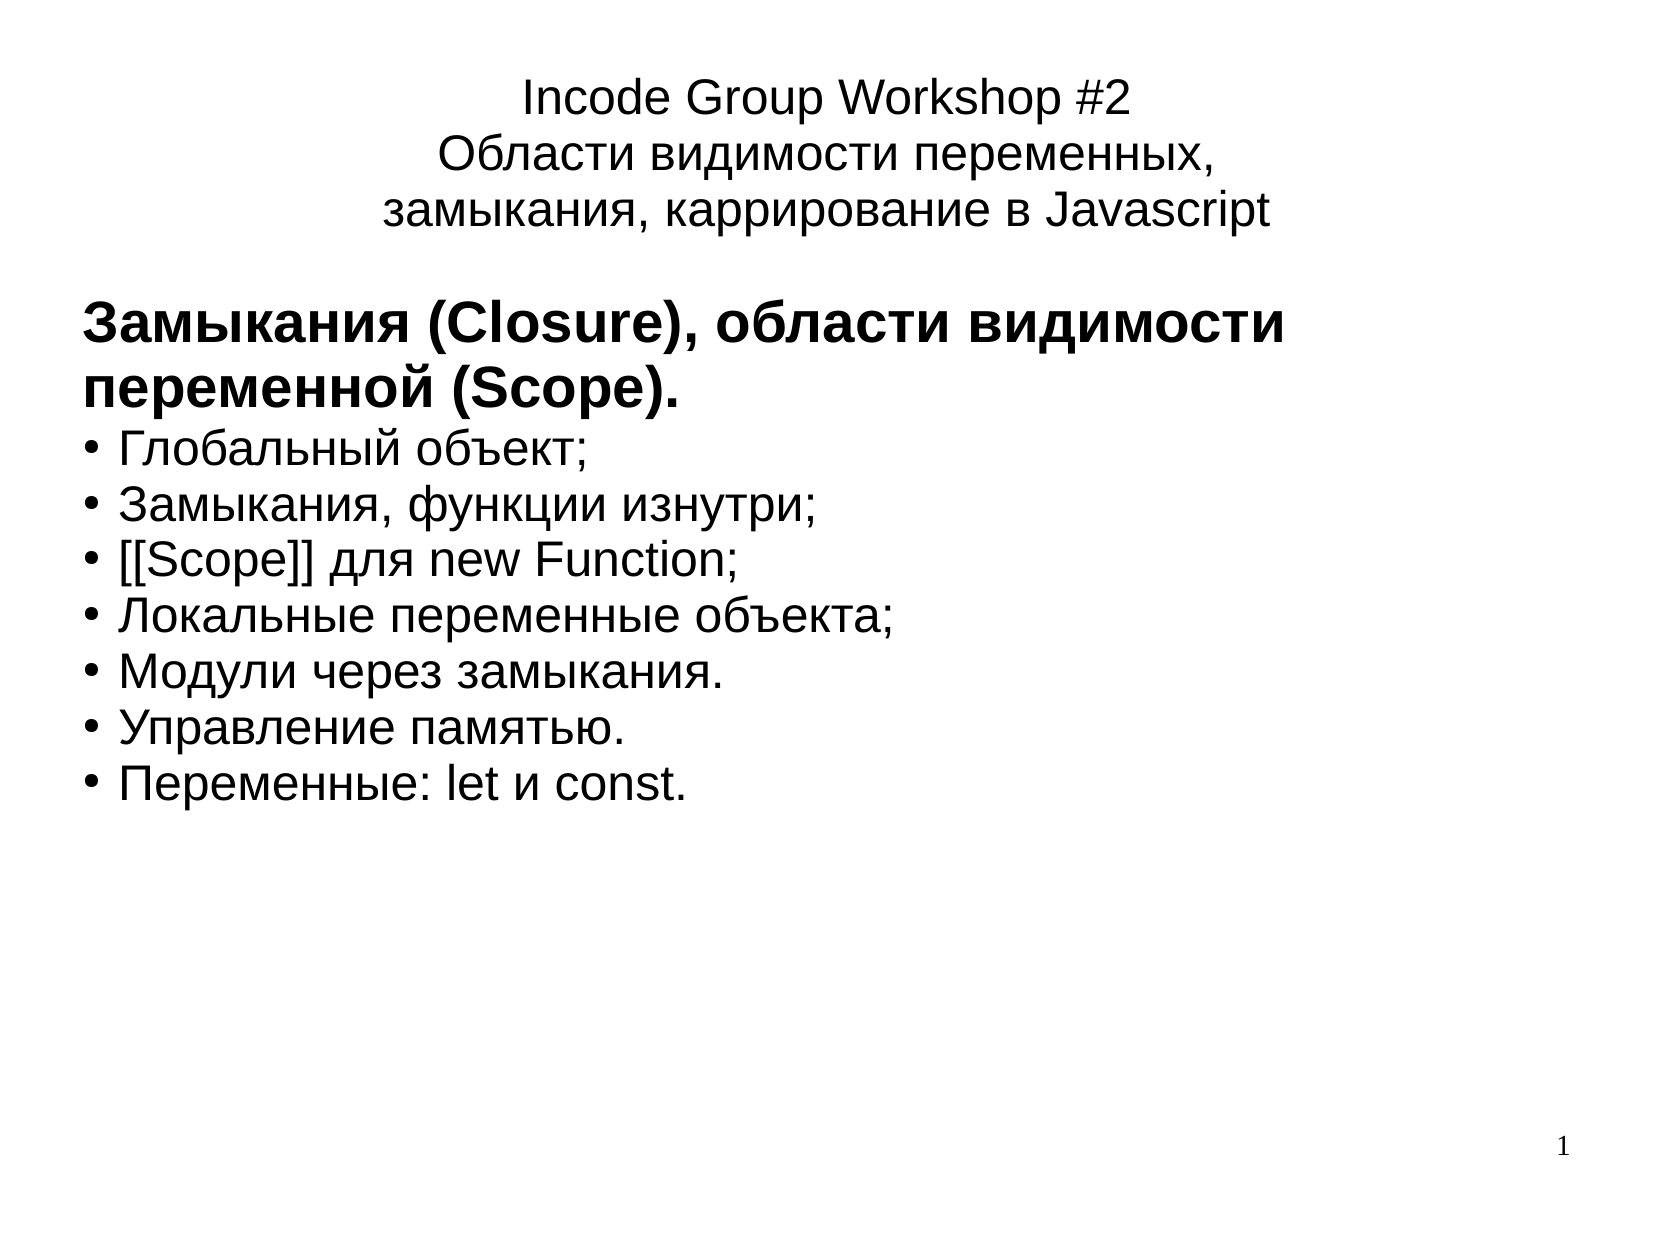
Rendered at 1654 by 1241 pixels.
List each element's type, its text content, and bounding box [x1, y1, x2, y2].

subtitle Замыкания (Closure), области видимости переменной (Scope). Глобальный объект; Замыкания, функции изнутри; [[Scope]] для new Function; Локальные переменные объекта; Модули через замыкания. Управление памятью. Переменные: let и const. [82, 290, 1571, 1010]
title Incode Group Workshop #2 Области видимости переменных, замыкания, каррирование в Javascript [82, 49, 1571, 257]
